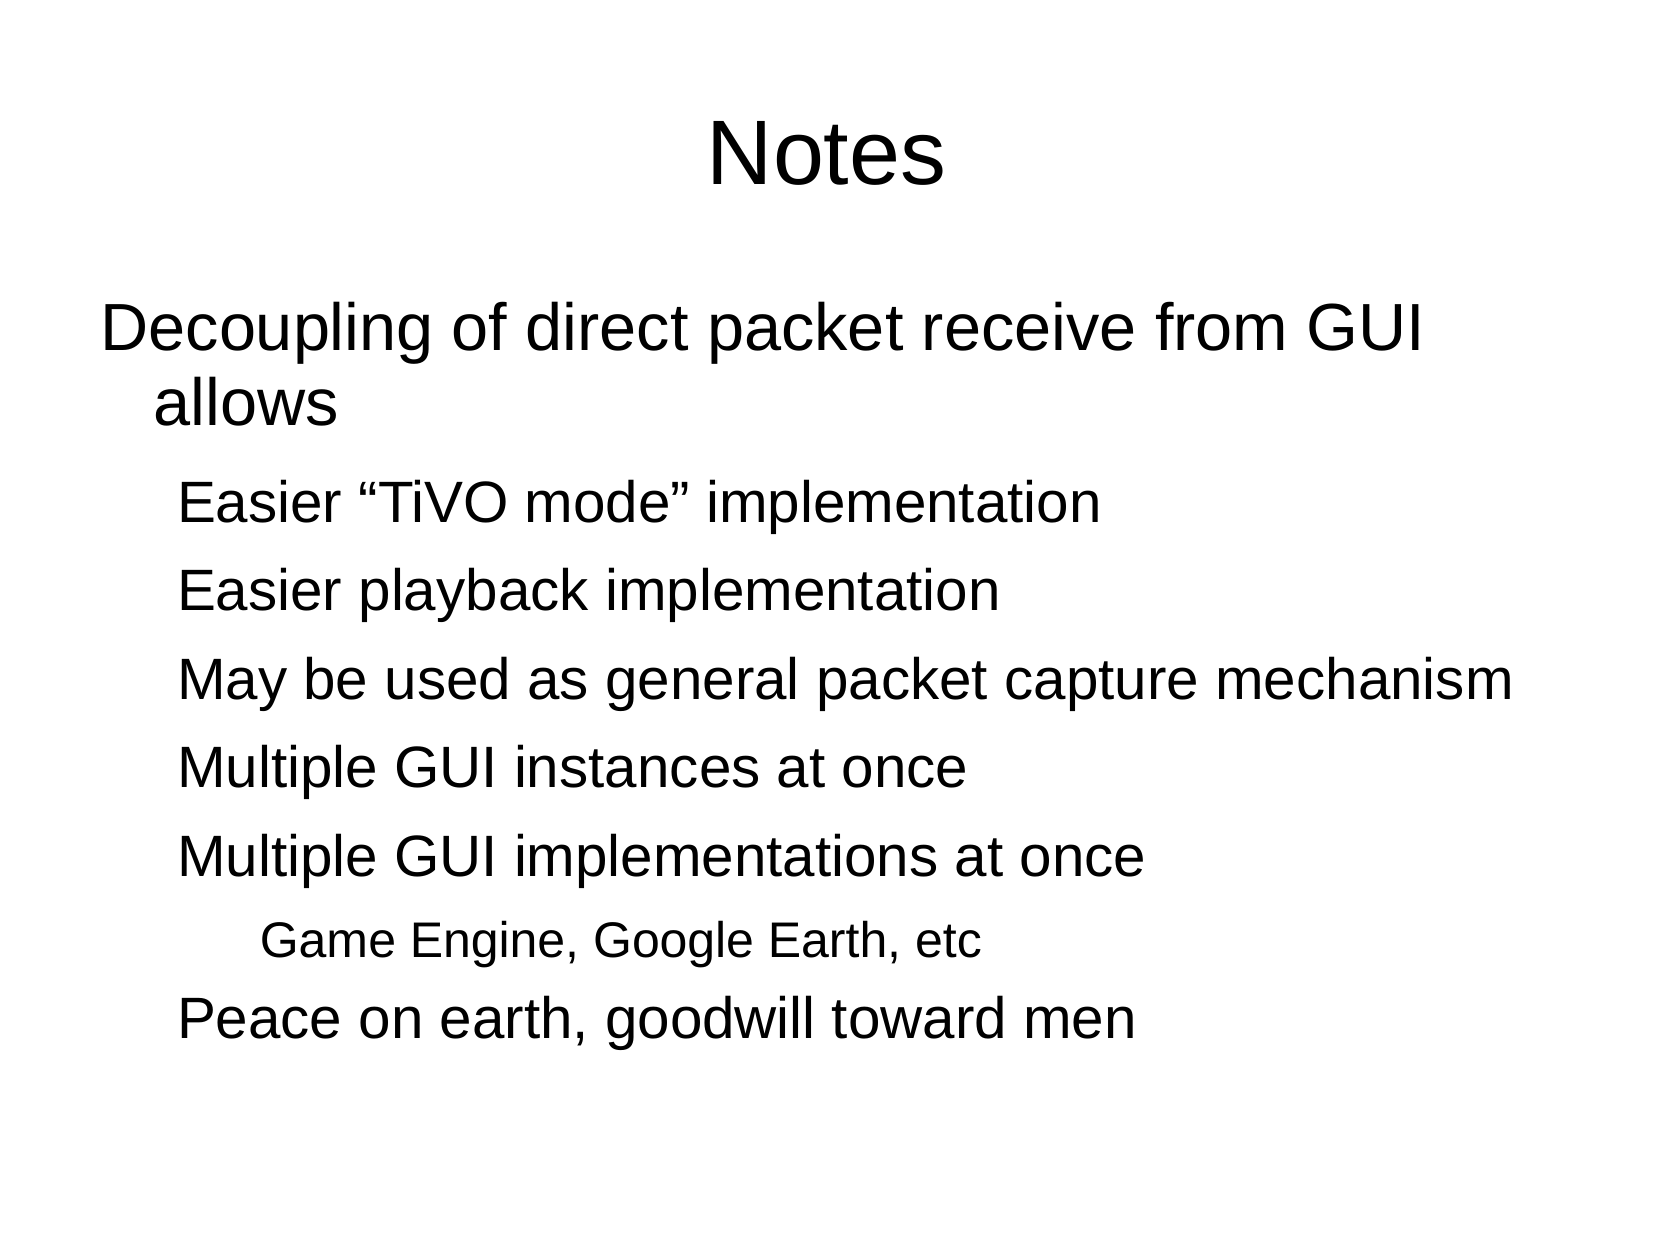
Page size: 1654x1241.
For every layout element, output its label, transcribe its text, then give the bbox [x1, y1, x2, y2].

list Decoupling of direct packet receive from GUI allows Easier “TiVO mode” implementation Easier playback implementation May be used as general packet capture mechanism Multiple GUI instances at once Multiple GUI implementations at once Game Engine, Google Earth, etc Peace on earth, goodwill toward men [82, 290, 1571, 1094]
title Notes [82, 56, 1571, 250]
